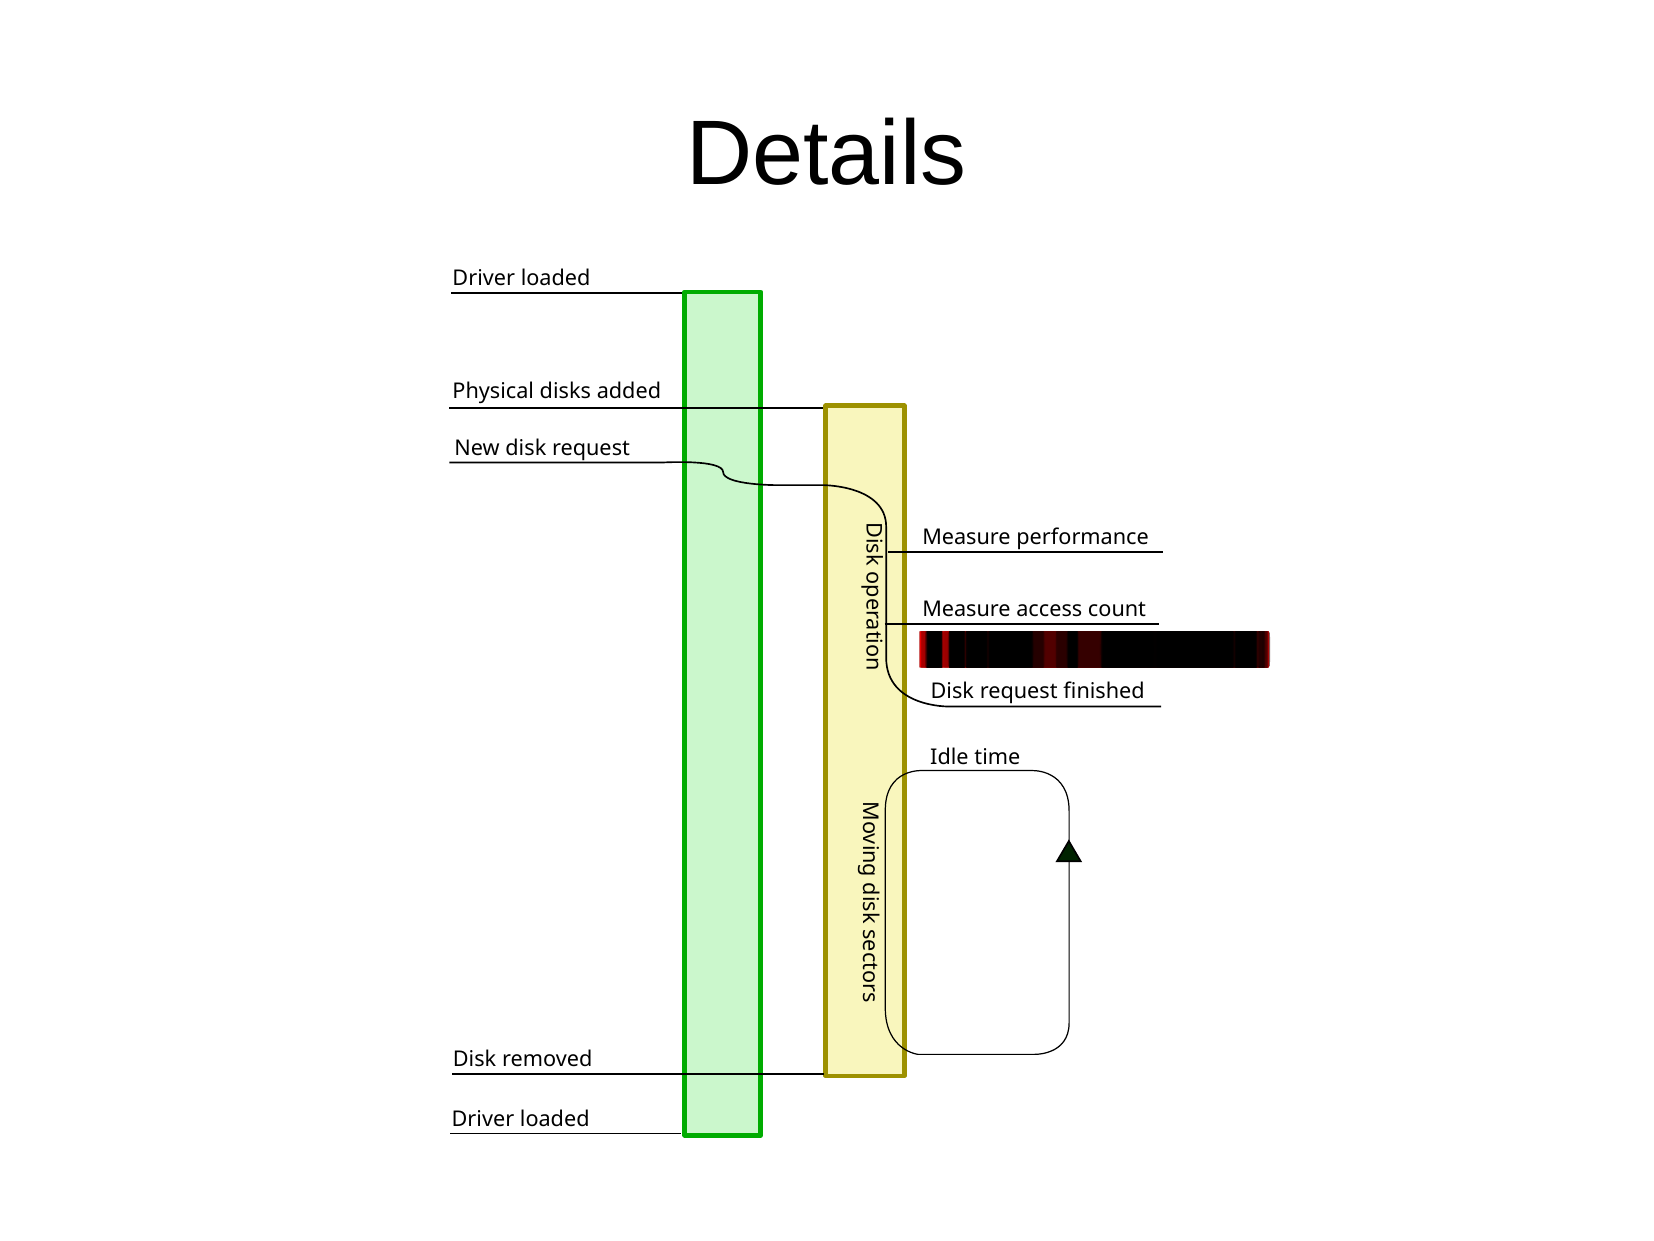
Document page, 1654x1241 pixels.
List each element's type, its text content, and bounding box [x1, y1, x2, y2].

title Details [82, 49, 1571, 257]
picture [431, 236, 1302, 1159]
